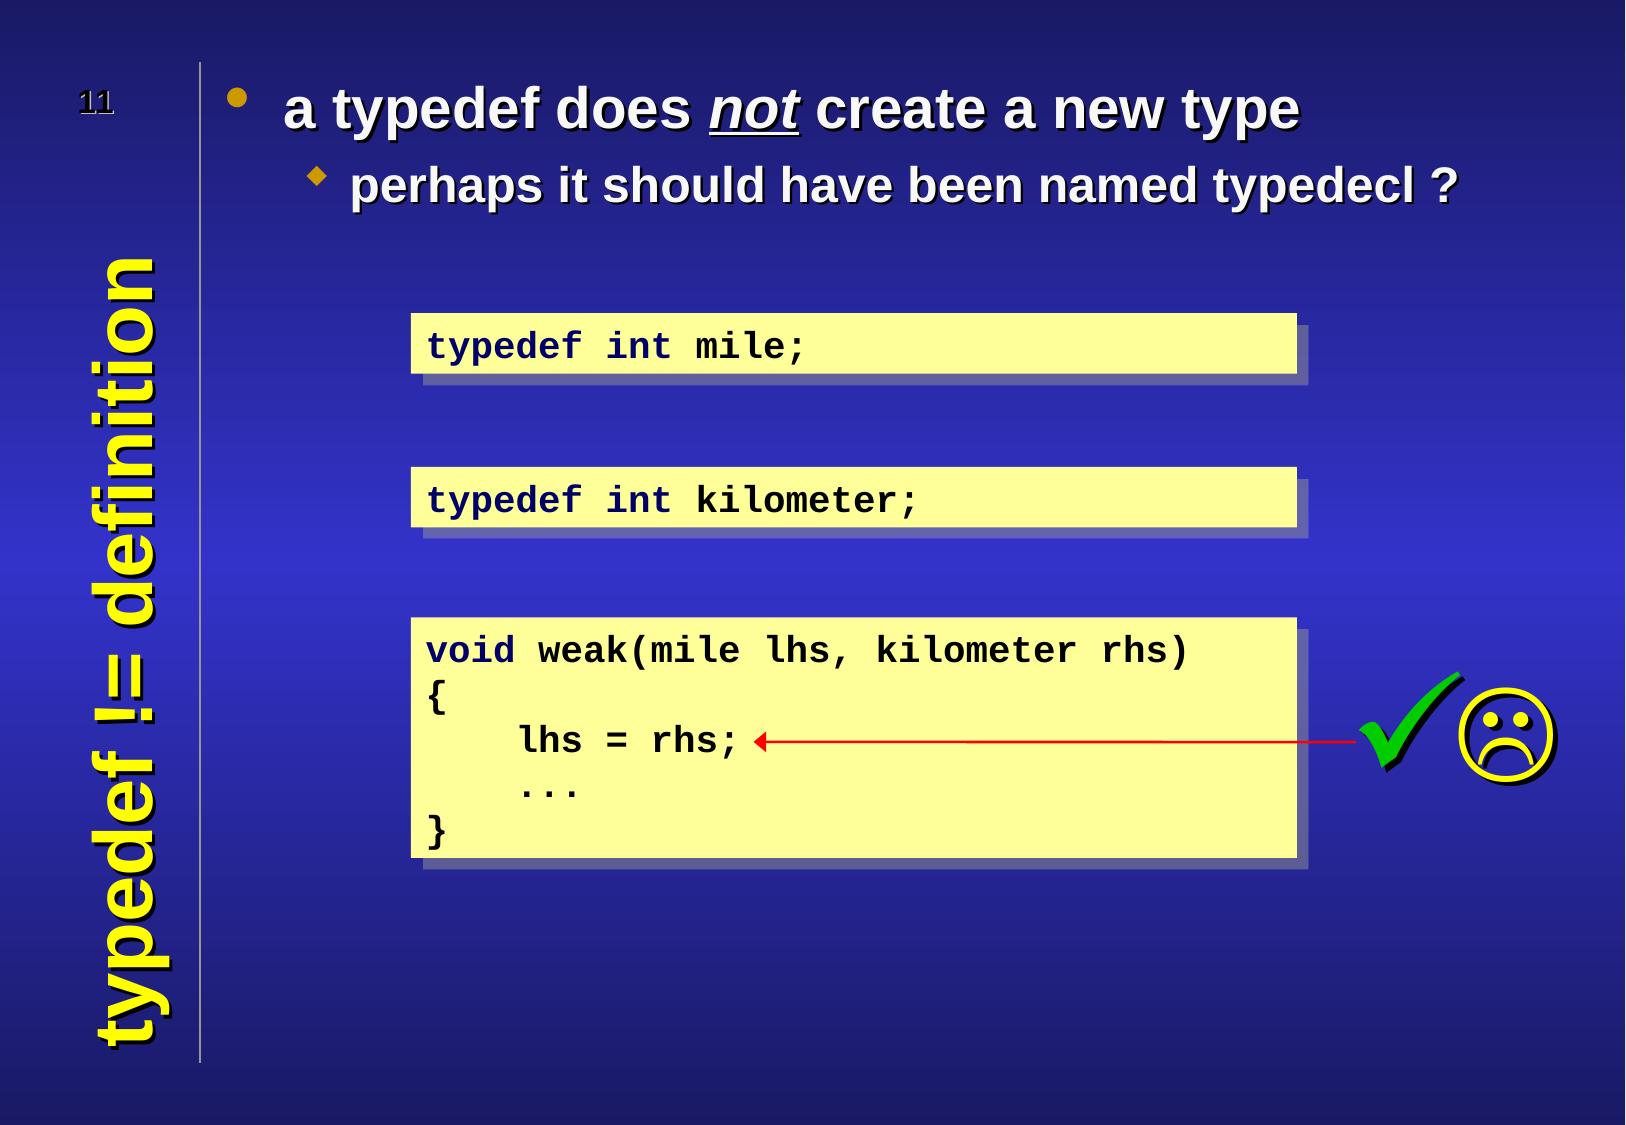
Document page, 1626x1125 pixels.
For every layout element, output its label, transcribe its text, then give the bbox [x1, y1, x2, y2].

text_box typedef int kilometer; [410, 466, 1297, 528]
text_box typedef int mile; [410, 313, 1297, 374]
text_box  [1438, 647, 1626, 813]
text_box void weak(mile lhs, kilometer rhs) { lhs = rhs; ... } [410, 617, 1297, 858]
text_box  [1332, 629, 1522, 825]
list a typedef does not create a new type perhaps it should have been named typedecl ? [212, 62, 1550, 1063]
title typedef != definition [50, 187, 188, 1063]
